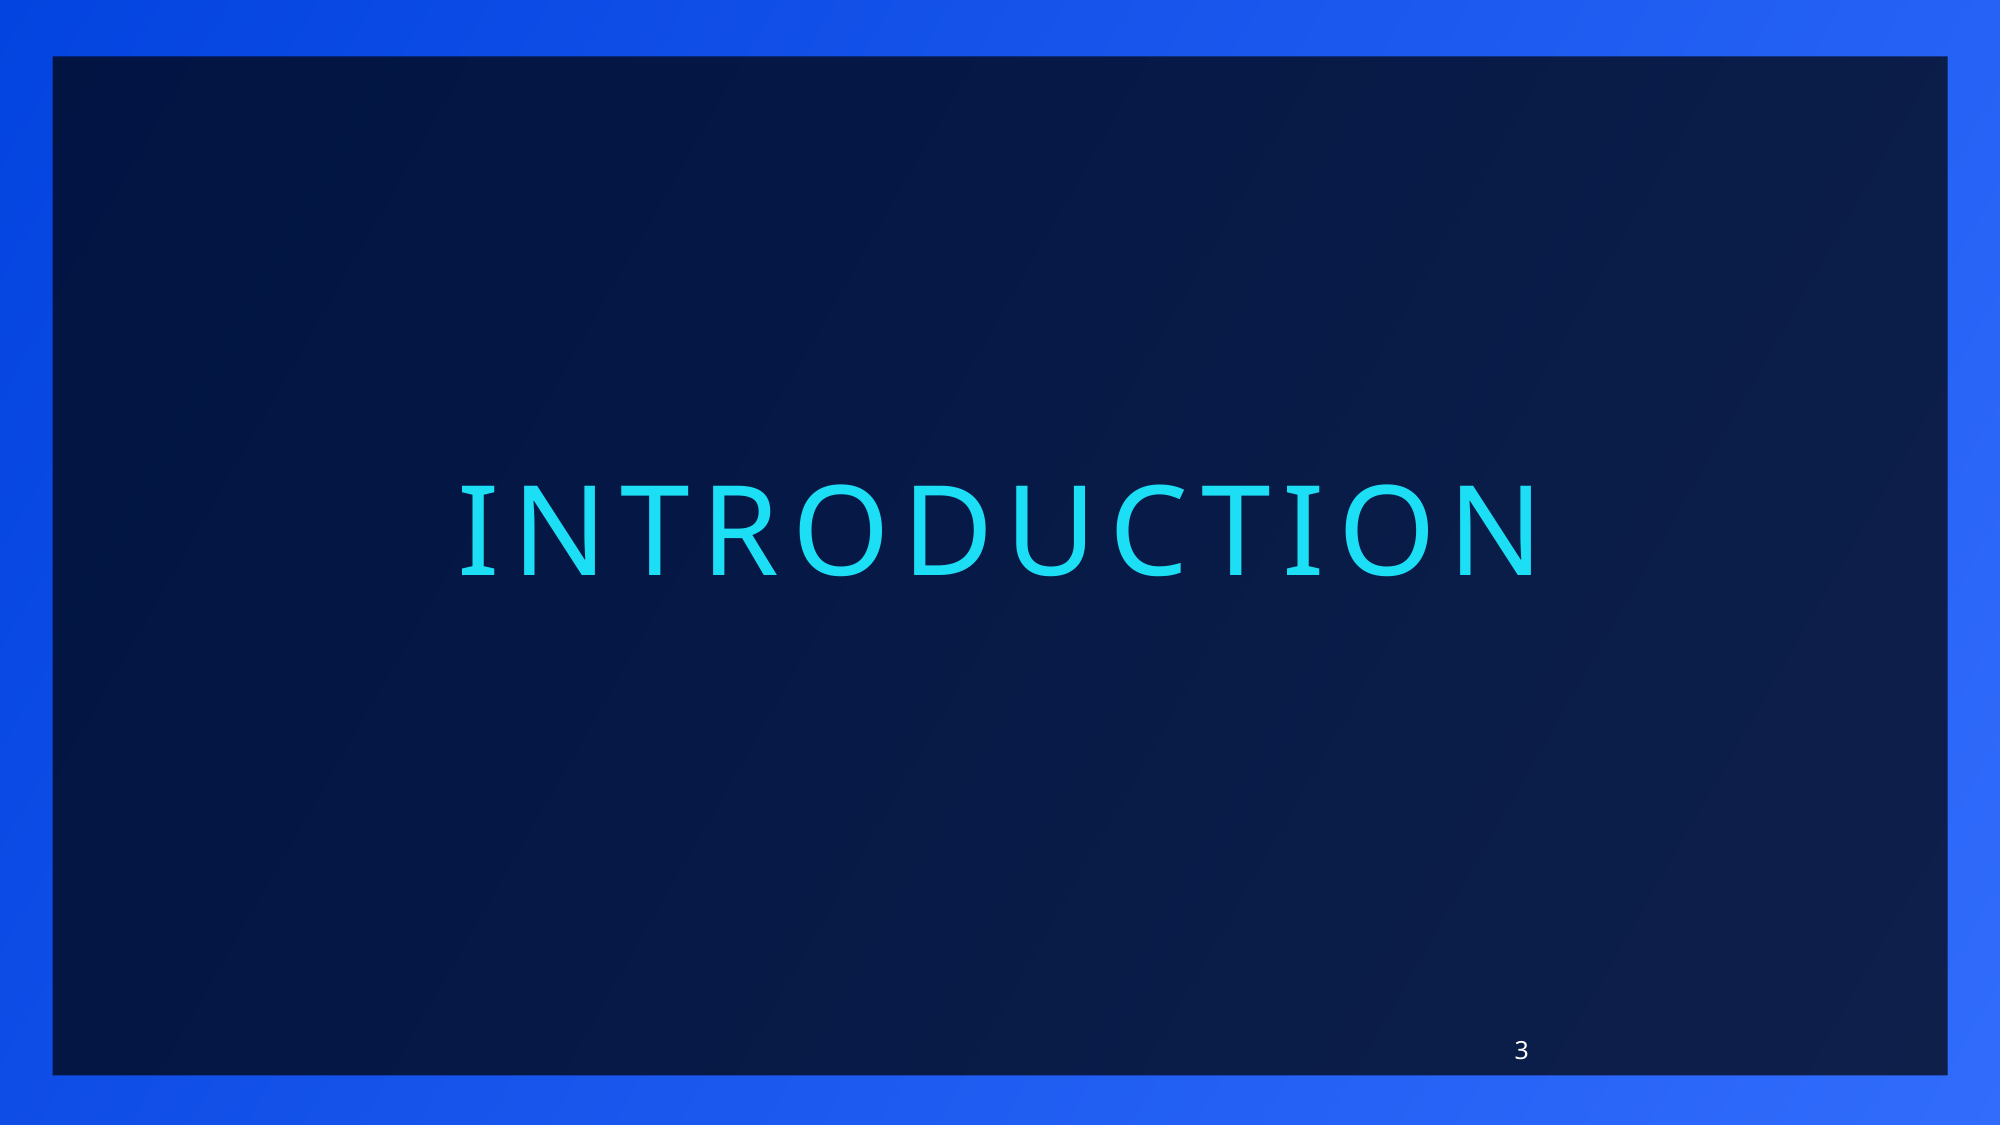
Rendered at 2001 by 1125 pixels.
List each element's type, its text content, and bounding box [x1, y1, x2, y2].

subtitle INTRODUCTION [52, 459, 1950, 964]
text_box 3 [1499, 1021, 1950, 1082]
